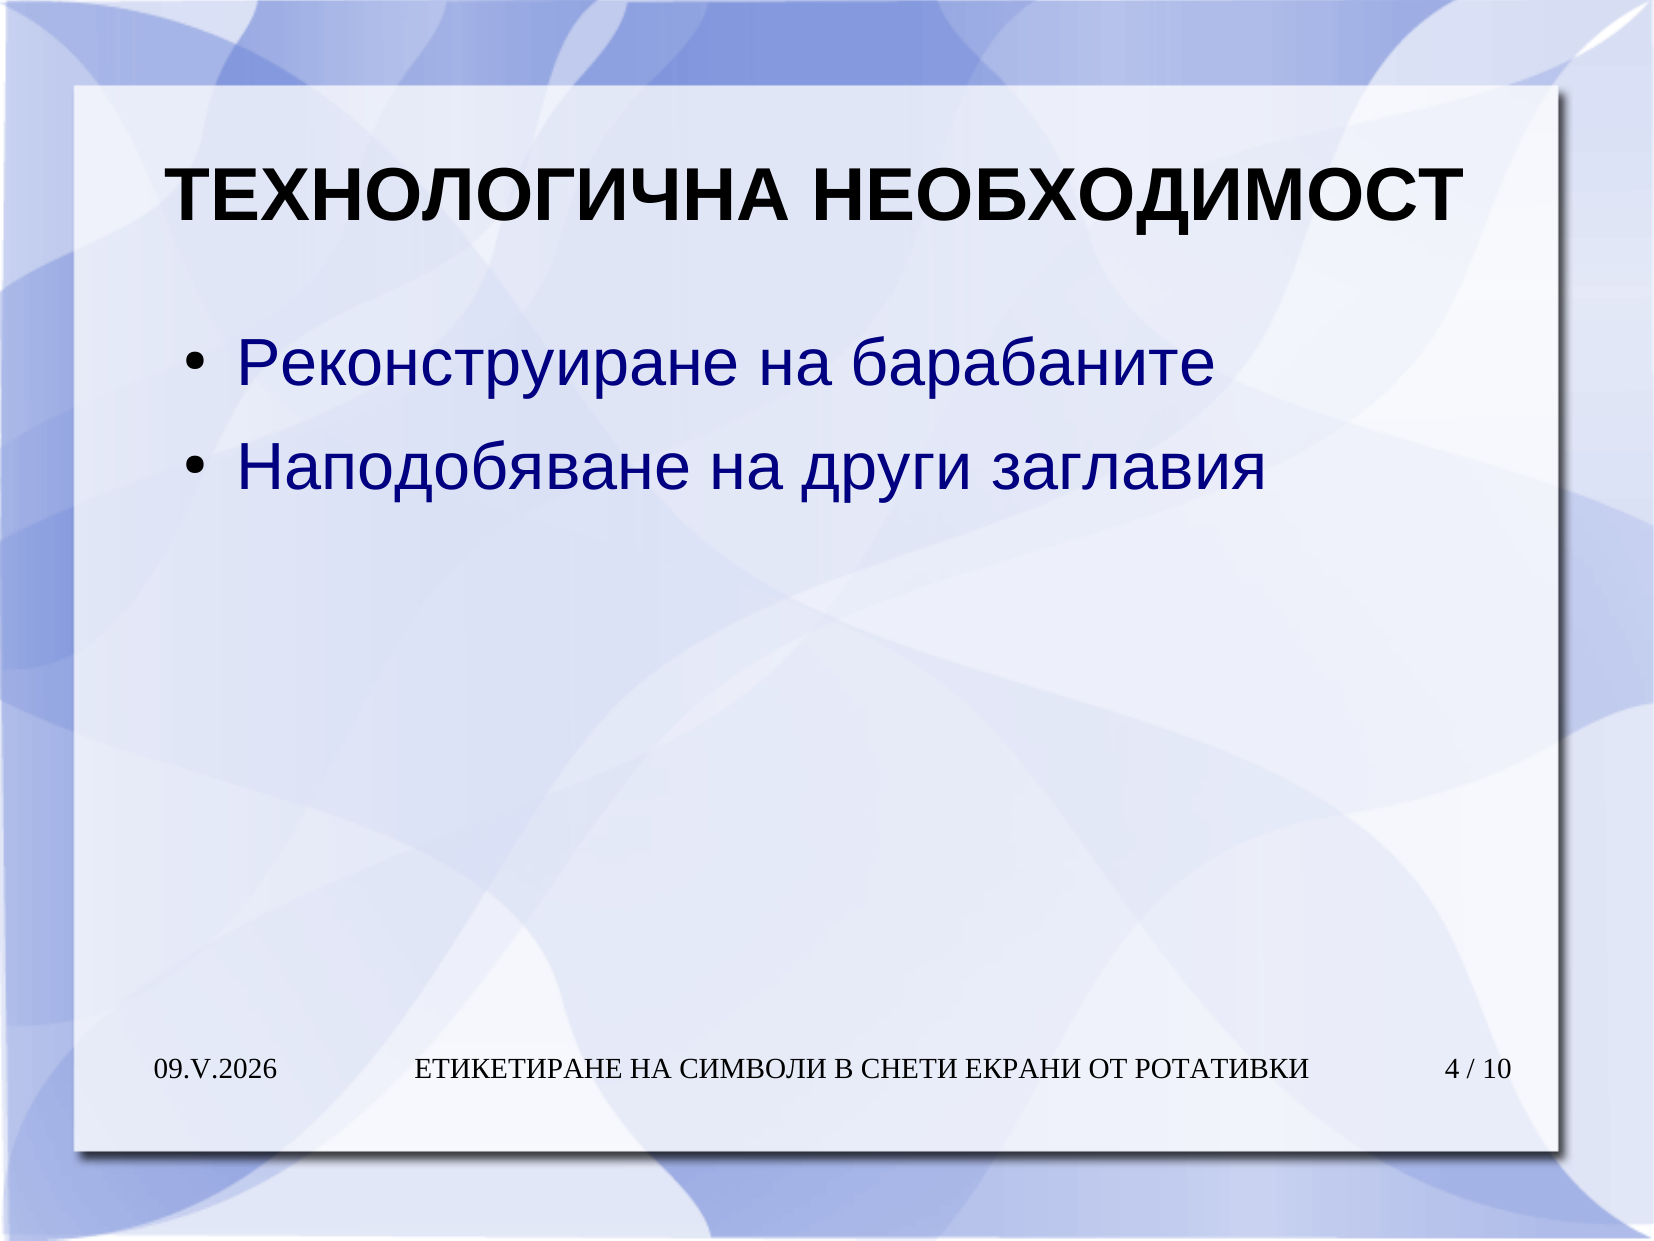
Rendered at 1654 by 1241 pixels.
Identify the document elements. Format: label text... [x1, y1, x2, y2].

list Реконструиране на барабаните Наподобяване на други заглавия [147, 324, 1506, 1034]
picture [0, 0, 1654, 1241]
title Технологична необходимост [88, 90, 1542, 298]
